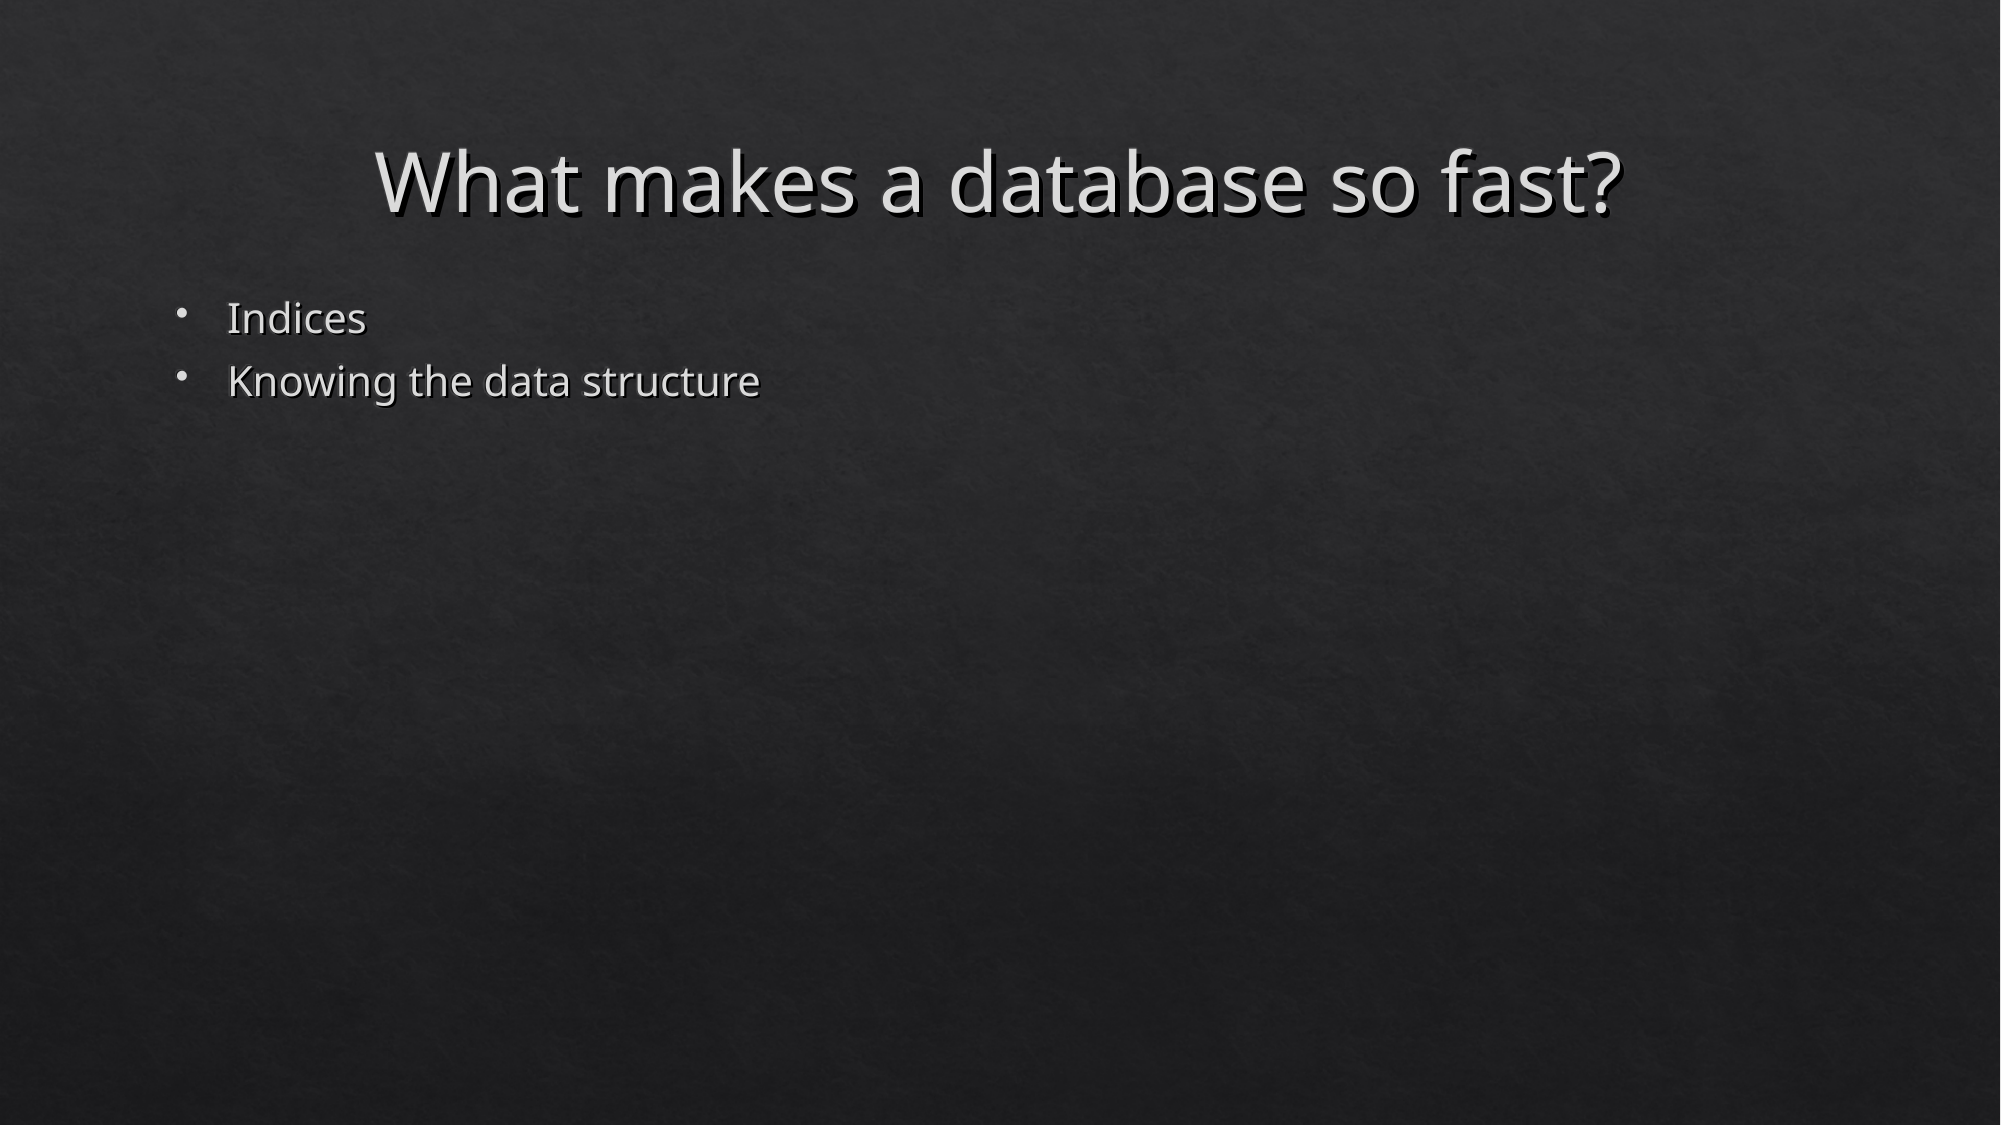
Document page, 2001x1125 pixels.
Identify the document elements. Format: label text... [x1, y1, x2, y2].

list Indices Knowing the data structure [149, 284, 1849, 950]
title What makes a database so fast? [149, 99, 1849, 260]
